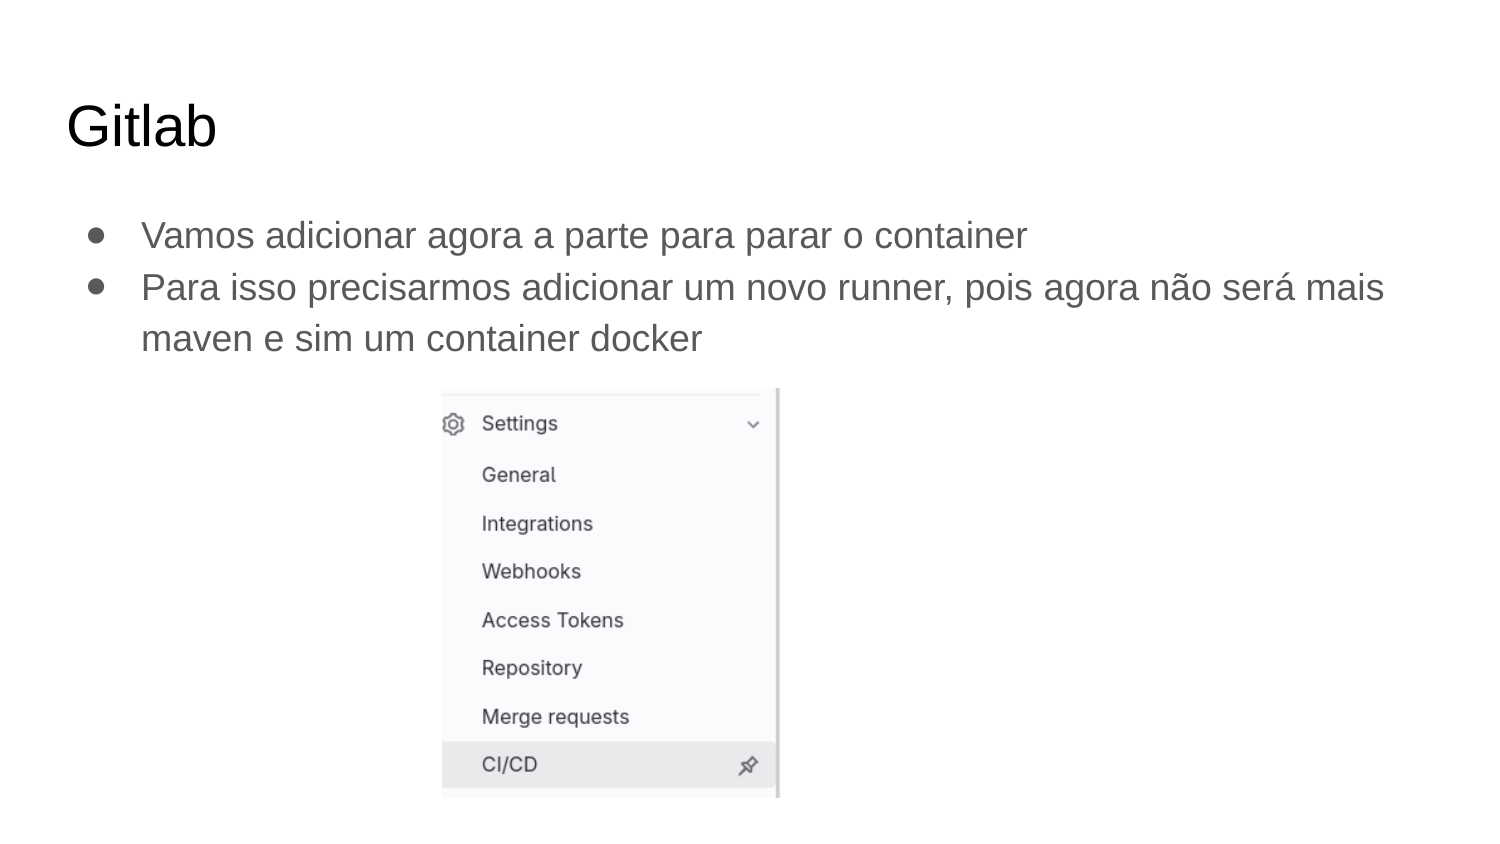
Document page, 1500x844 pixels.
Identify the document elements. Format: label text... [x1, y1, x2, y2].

title Gitlab [51, 72, 1449, 167]
picture [442, 388, 781, 798]
list Vamos adicionar agora a parte para parar o container Para isso precisarmos adicionar um novo runner, pois agora não será mais maven e sim um container docker [51, 189, 1489, 750]
